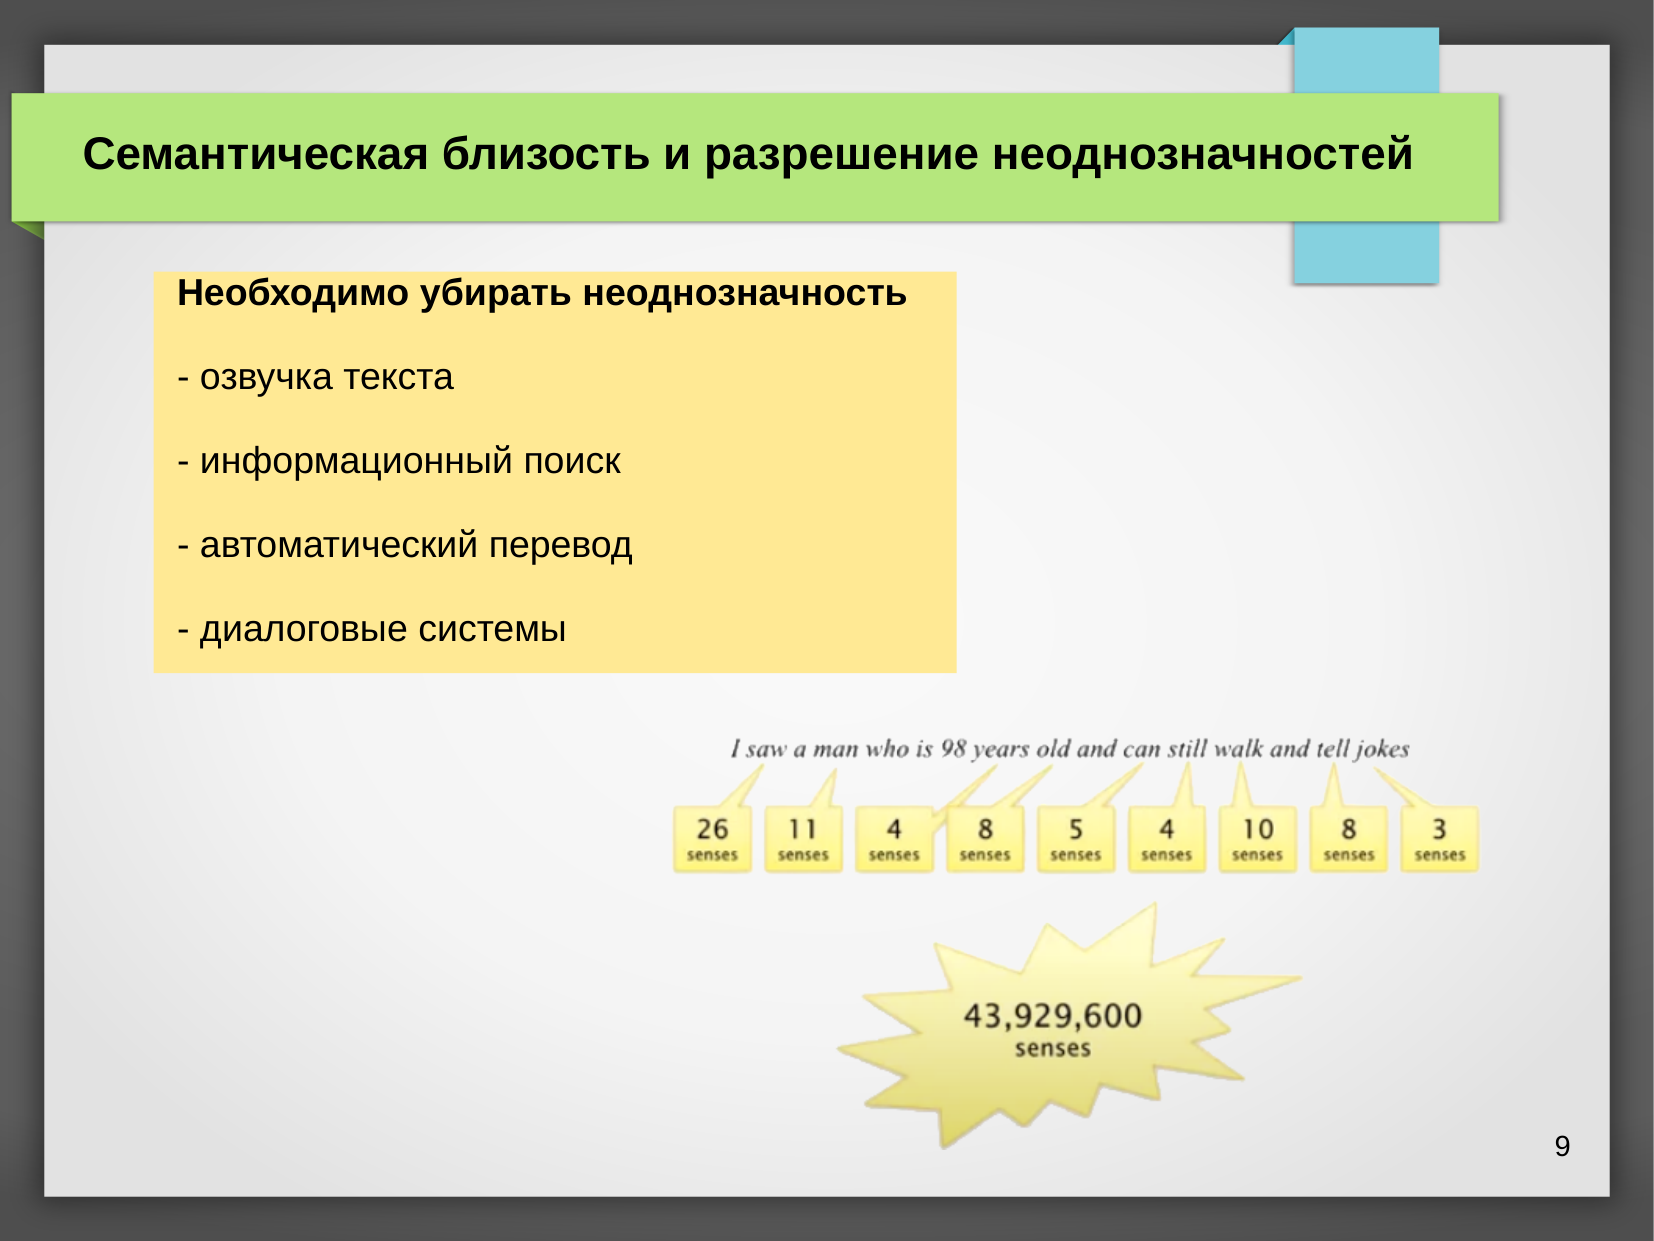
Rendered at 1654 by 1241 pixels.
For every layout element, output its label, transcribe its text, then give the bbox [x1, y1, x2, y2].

text_box Необходимо убирать неоднозначность - озвучка текста - информационный поиск - автоматический перевод - диалоговые системы [153, 271, 957, 674]
picture [0, 0, 1654, 1241]
title Семантическая близость и разрешение неоднозначностей [82, 121, 1489, 187]
